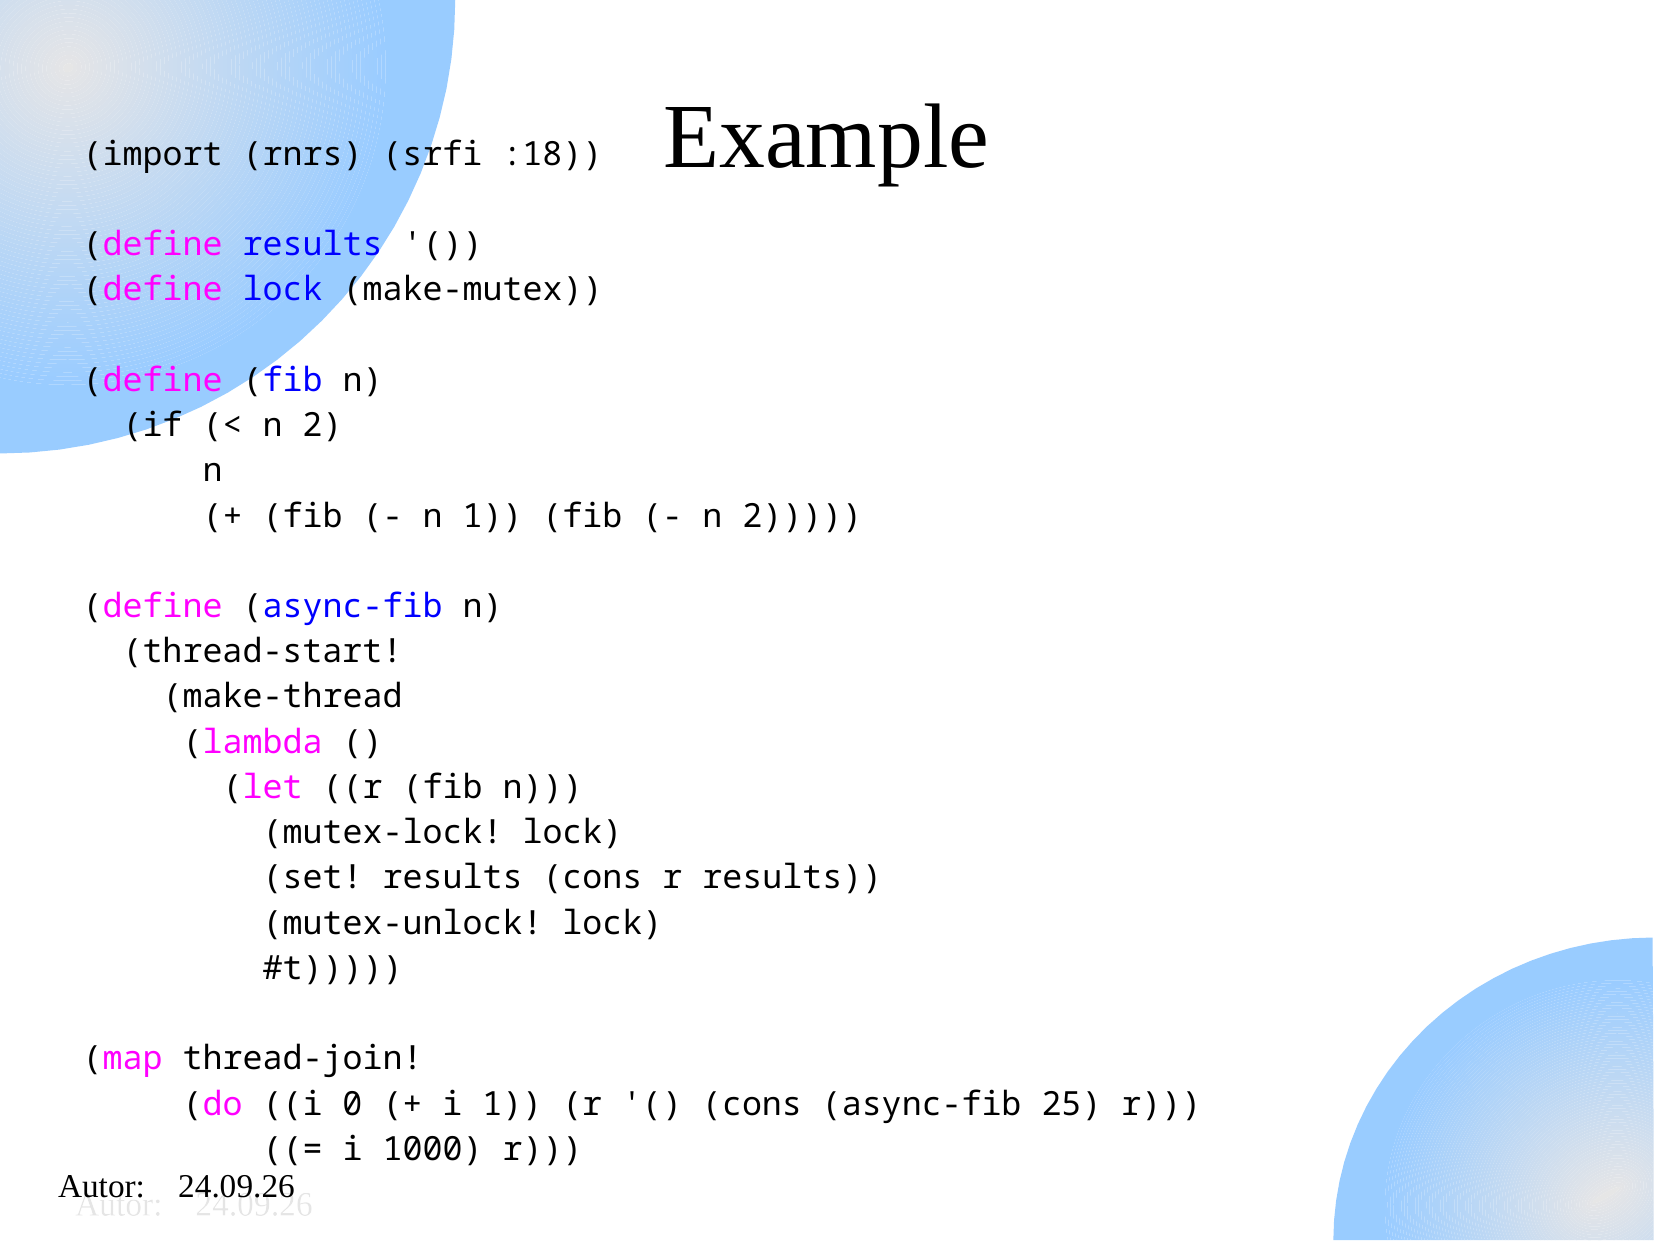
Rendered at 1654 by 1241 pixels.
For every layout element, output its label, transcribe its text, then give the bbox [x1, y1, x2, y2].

title Example [82, 49, 1571, 169]
subtitle (import (rnrs) (srfi :18)) (define results '()) (define lock (make-mutex)) (define (fib n) (if (< n 2) n (+ (fib (- n 1)) (fib (- n 2))))) (define (async-fib n) (thread-start! (make-thread (lambda () (let ((r (fib n))) (mutex-lock! lock) (set! results (cons r results)) (mutex-unlock! lock) #t))))) (map thread-join! (do ((i 0 (+ i 1)) (r '() (cons (async-fib 25) r))) ((= i 1000) r))) [82, 169, 1571, 1130]
